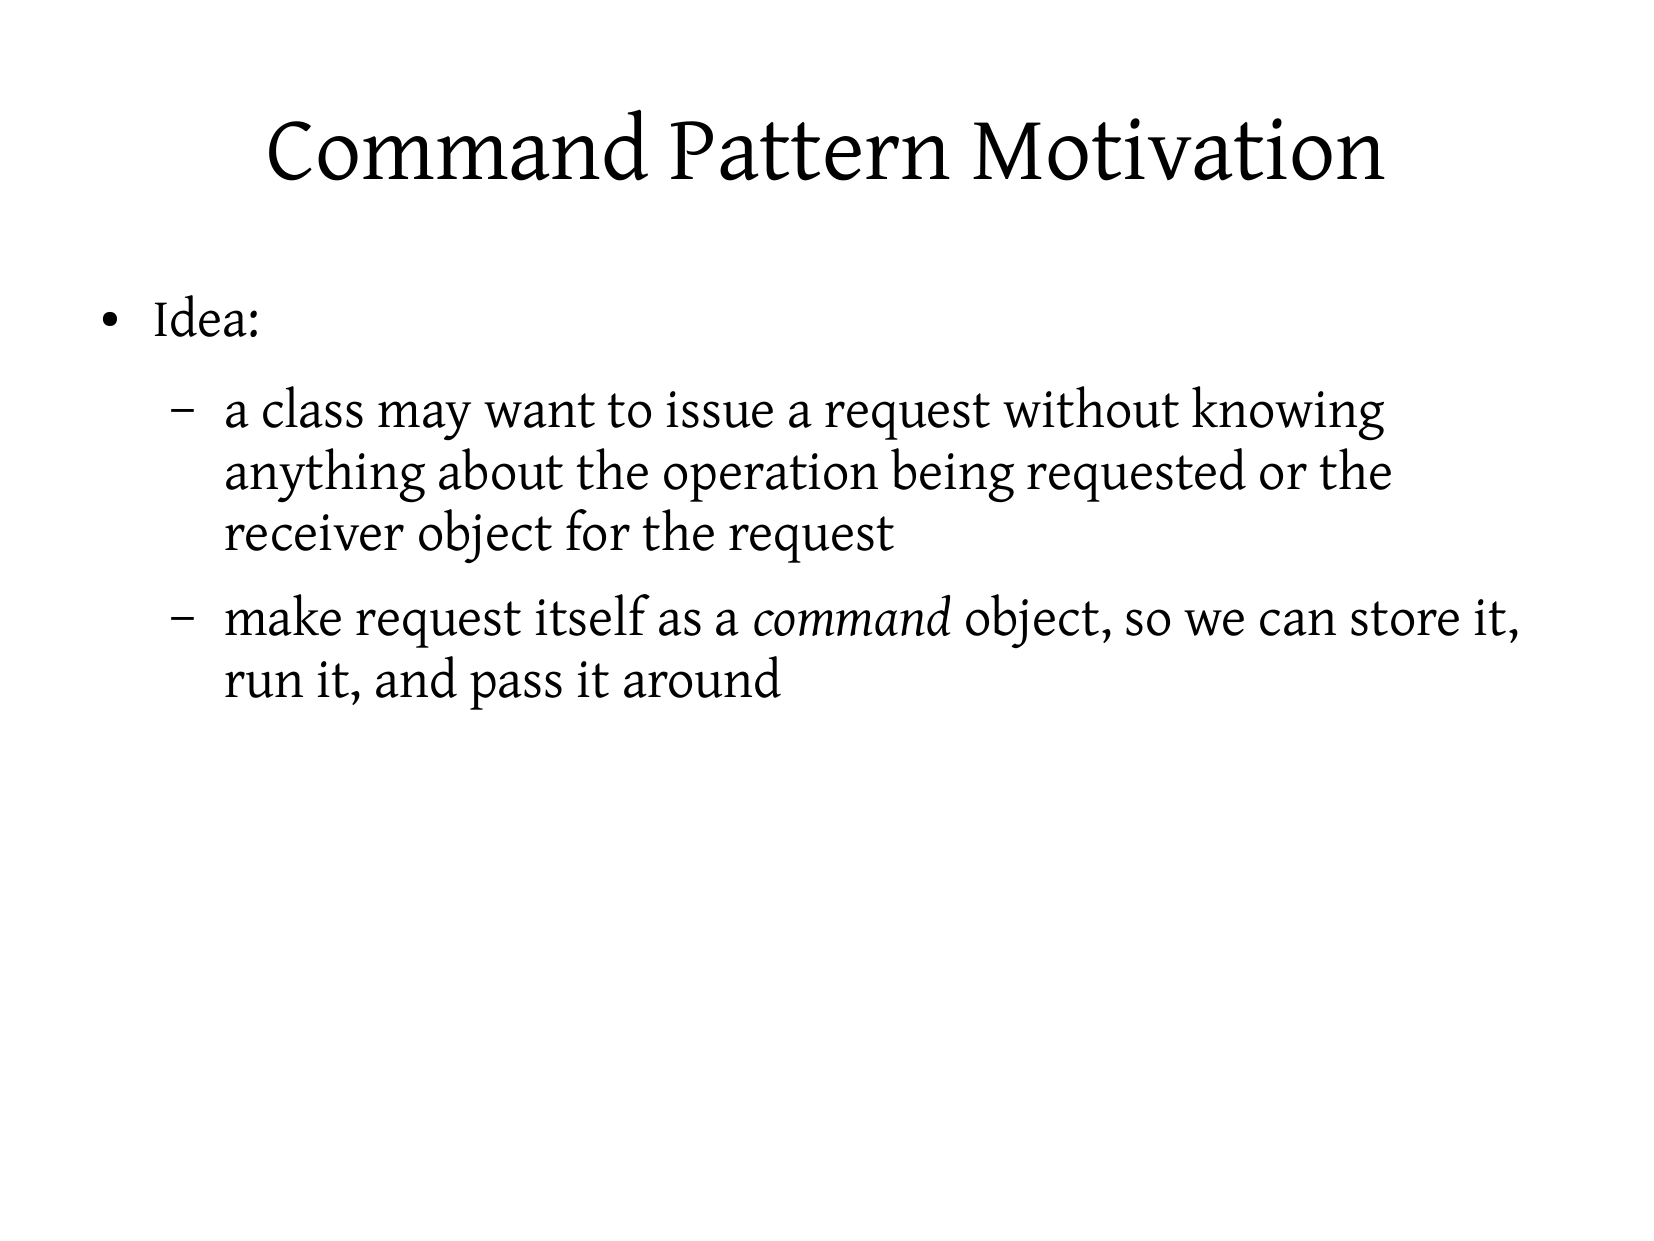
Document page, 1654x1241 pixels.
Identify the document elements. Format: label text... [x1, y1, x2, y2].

title Command Pattern Motivation [82, 49, 1571, 257]
list Idea: a class may want to issue a request without knowing anything about the operation being requested or the receiver object for the request make request itself as a command object, so we can store it, run it, and pass it around [82, 290, 1538, 1010]
